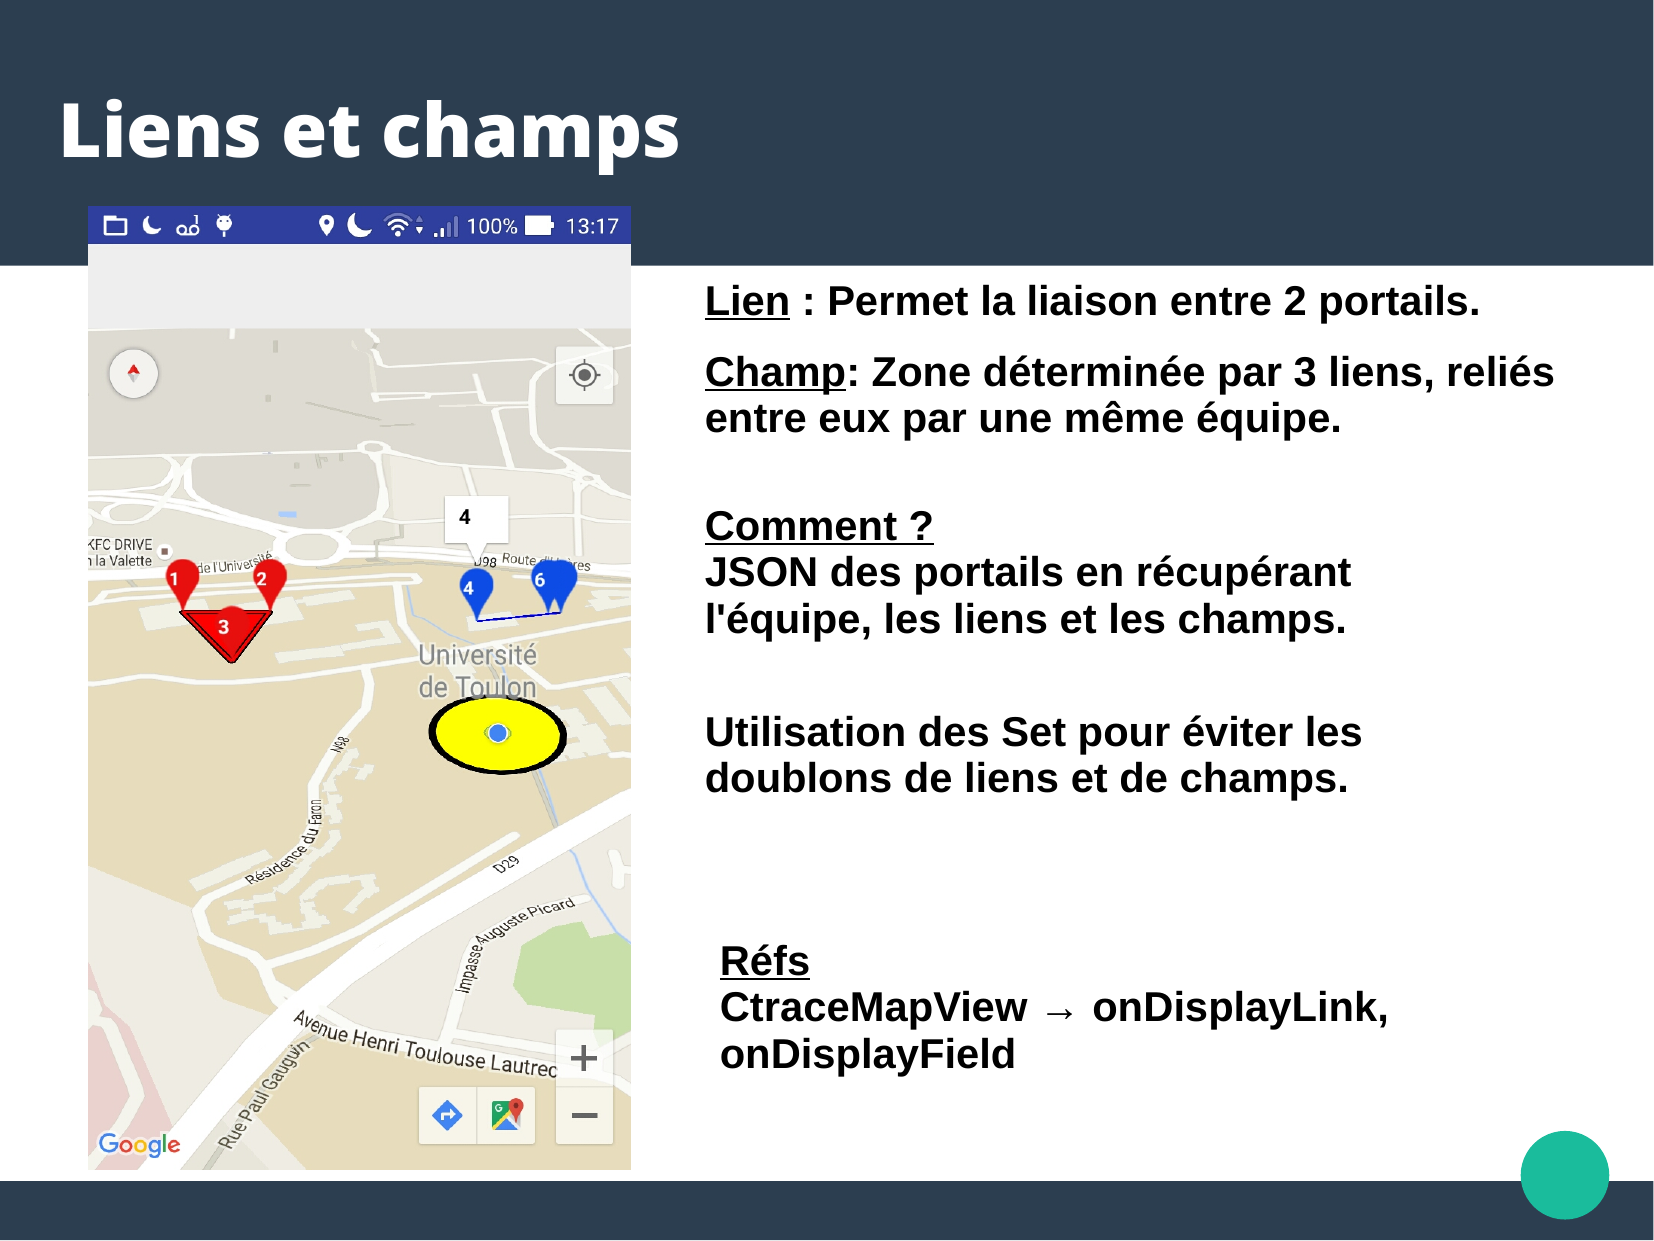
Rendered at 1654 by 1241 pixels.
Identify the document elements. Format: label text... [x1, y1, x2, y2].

text_box Réfs CtraceMapView → onDisplayLink, onDisplayField [705, 930, 1531, 1156]
text_box Comment ? JSON des portails en récupérant l'équipe, les liens et les champs. [690, 495, 1546, 651]
picture [88, 206, 631, 1171]
text_box Champ: Zone déterminée par 3 liens, reliés entre eux par une même équipe. [690, 341, 1640, 451]
text_box Lien : Permet la liaison entre 2 portails. [690, 270, 1561, 332]
text_box Utilisation des Set pour éviter les doublons de liens et de champs. [690, 701, 1561, 811]
title Liens et champs [59, 49, 1595, 207]
